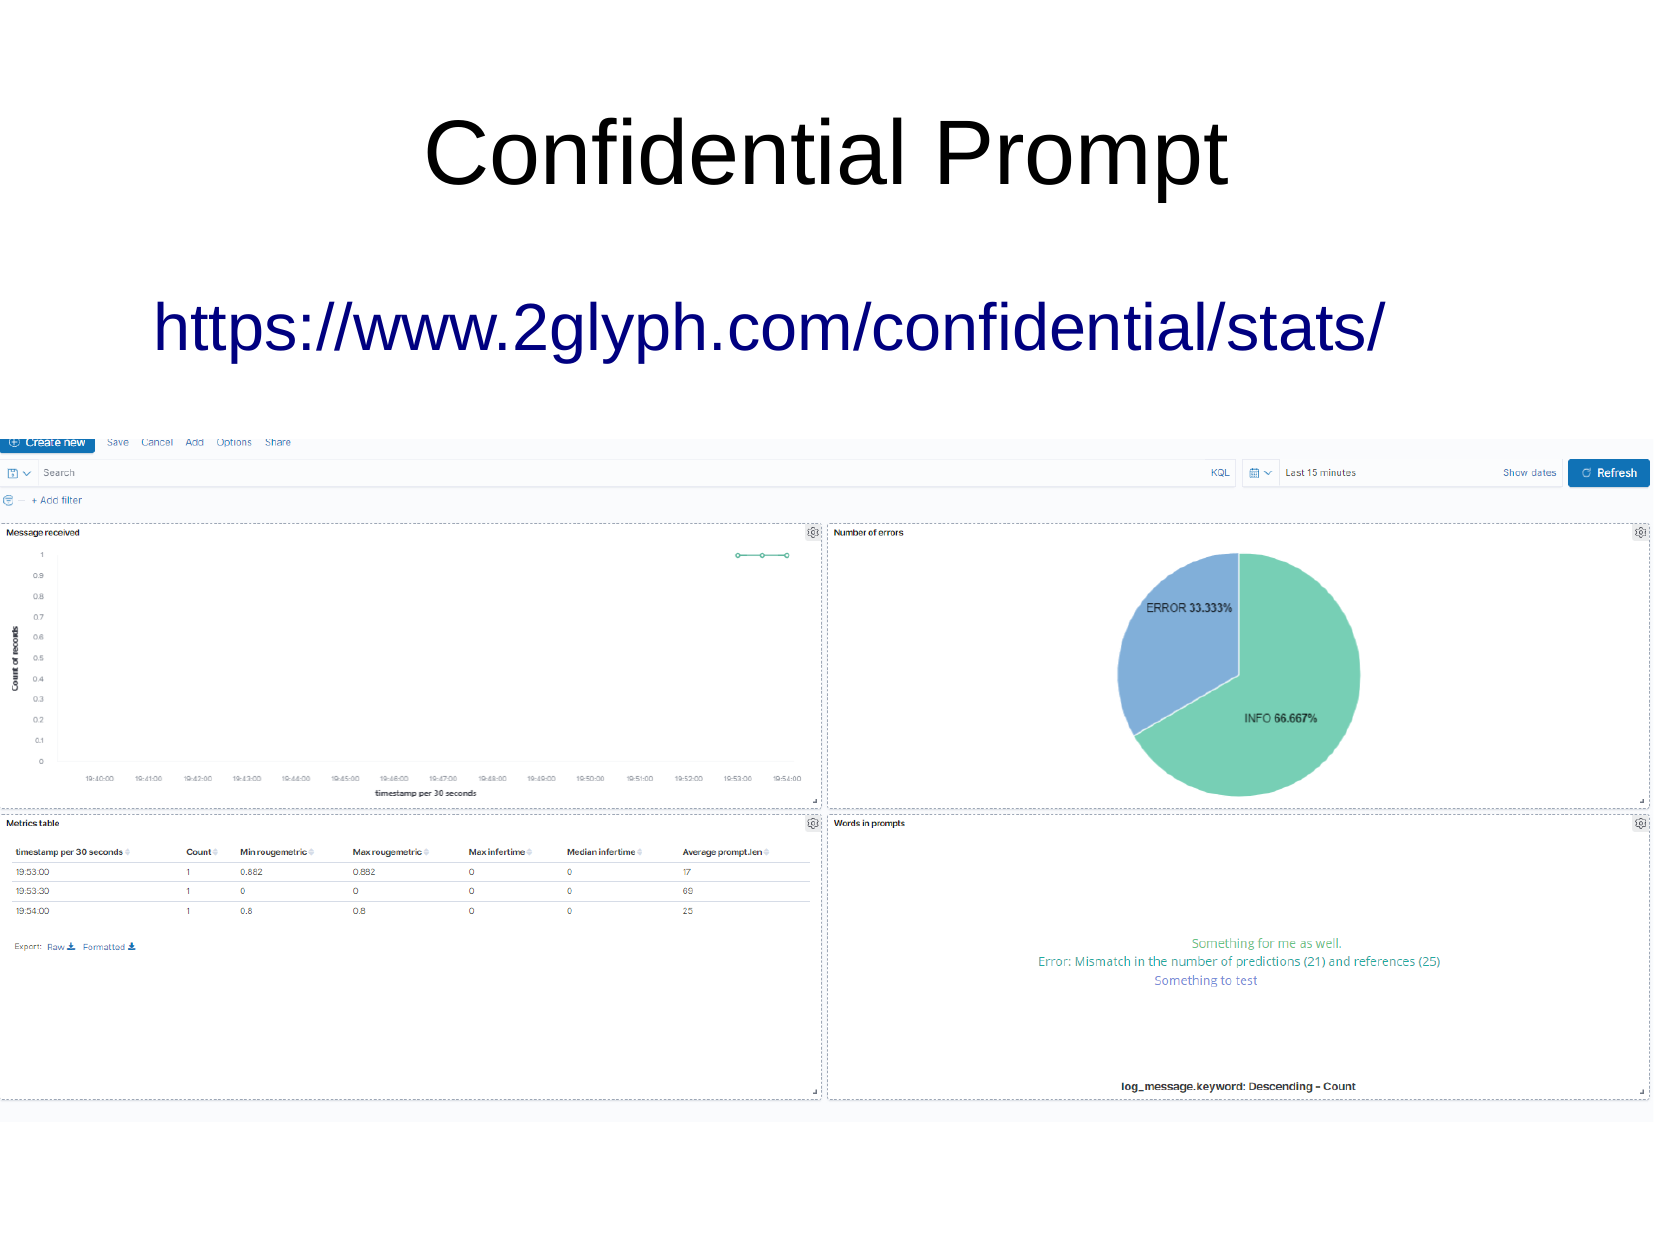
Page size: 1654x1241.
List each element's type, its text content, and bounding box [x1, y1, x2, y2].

title Confidential Prompt [82, 49, 1571, 257]
list https://www.2glyph.com/confidential/stats/ [82, 290, 1571, 439]
picture [0, 439, 1654, 1123]
